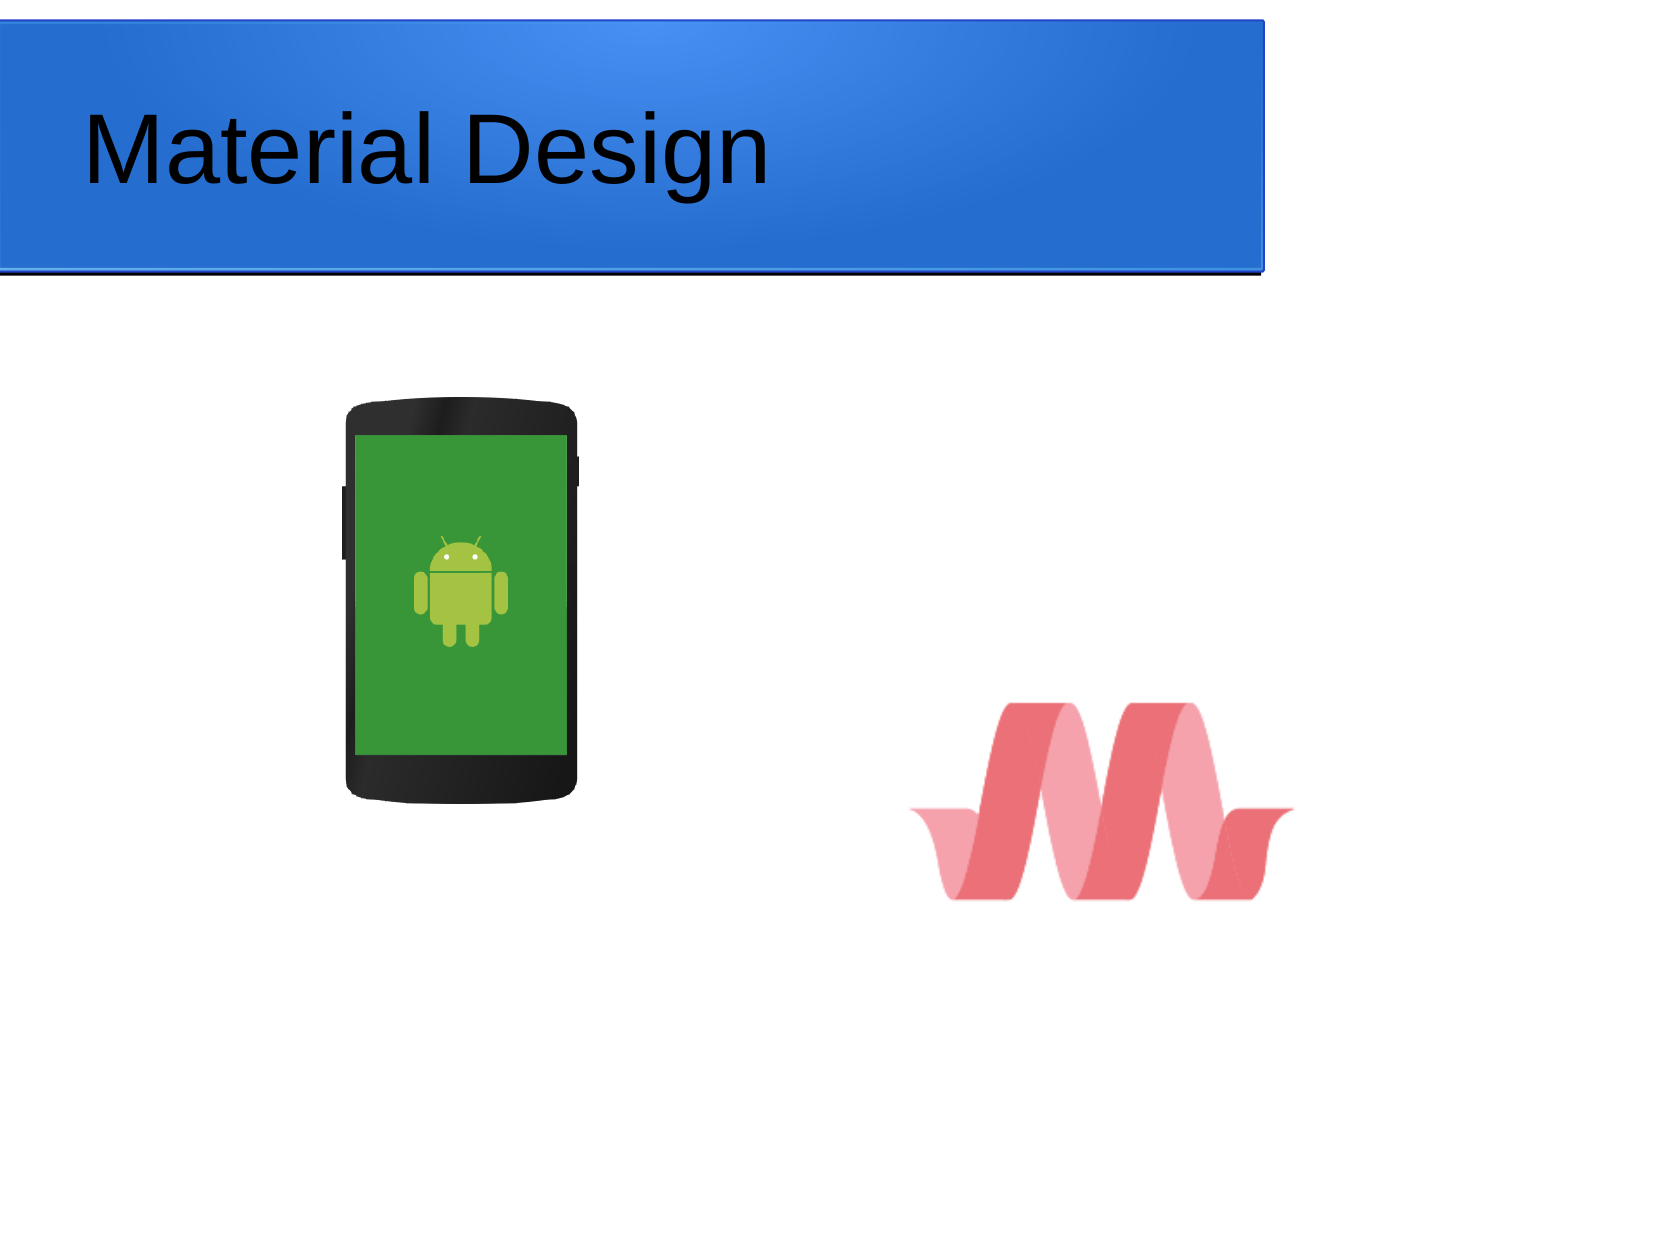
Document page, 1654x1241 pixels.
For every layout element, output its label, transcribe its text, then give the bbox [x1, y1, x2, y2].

title Material Design [82, 47, 1235, 252]
picture [862, 679, 1347, 957]
picture [342, 397, 579, 804]
